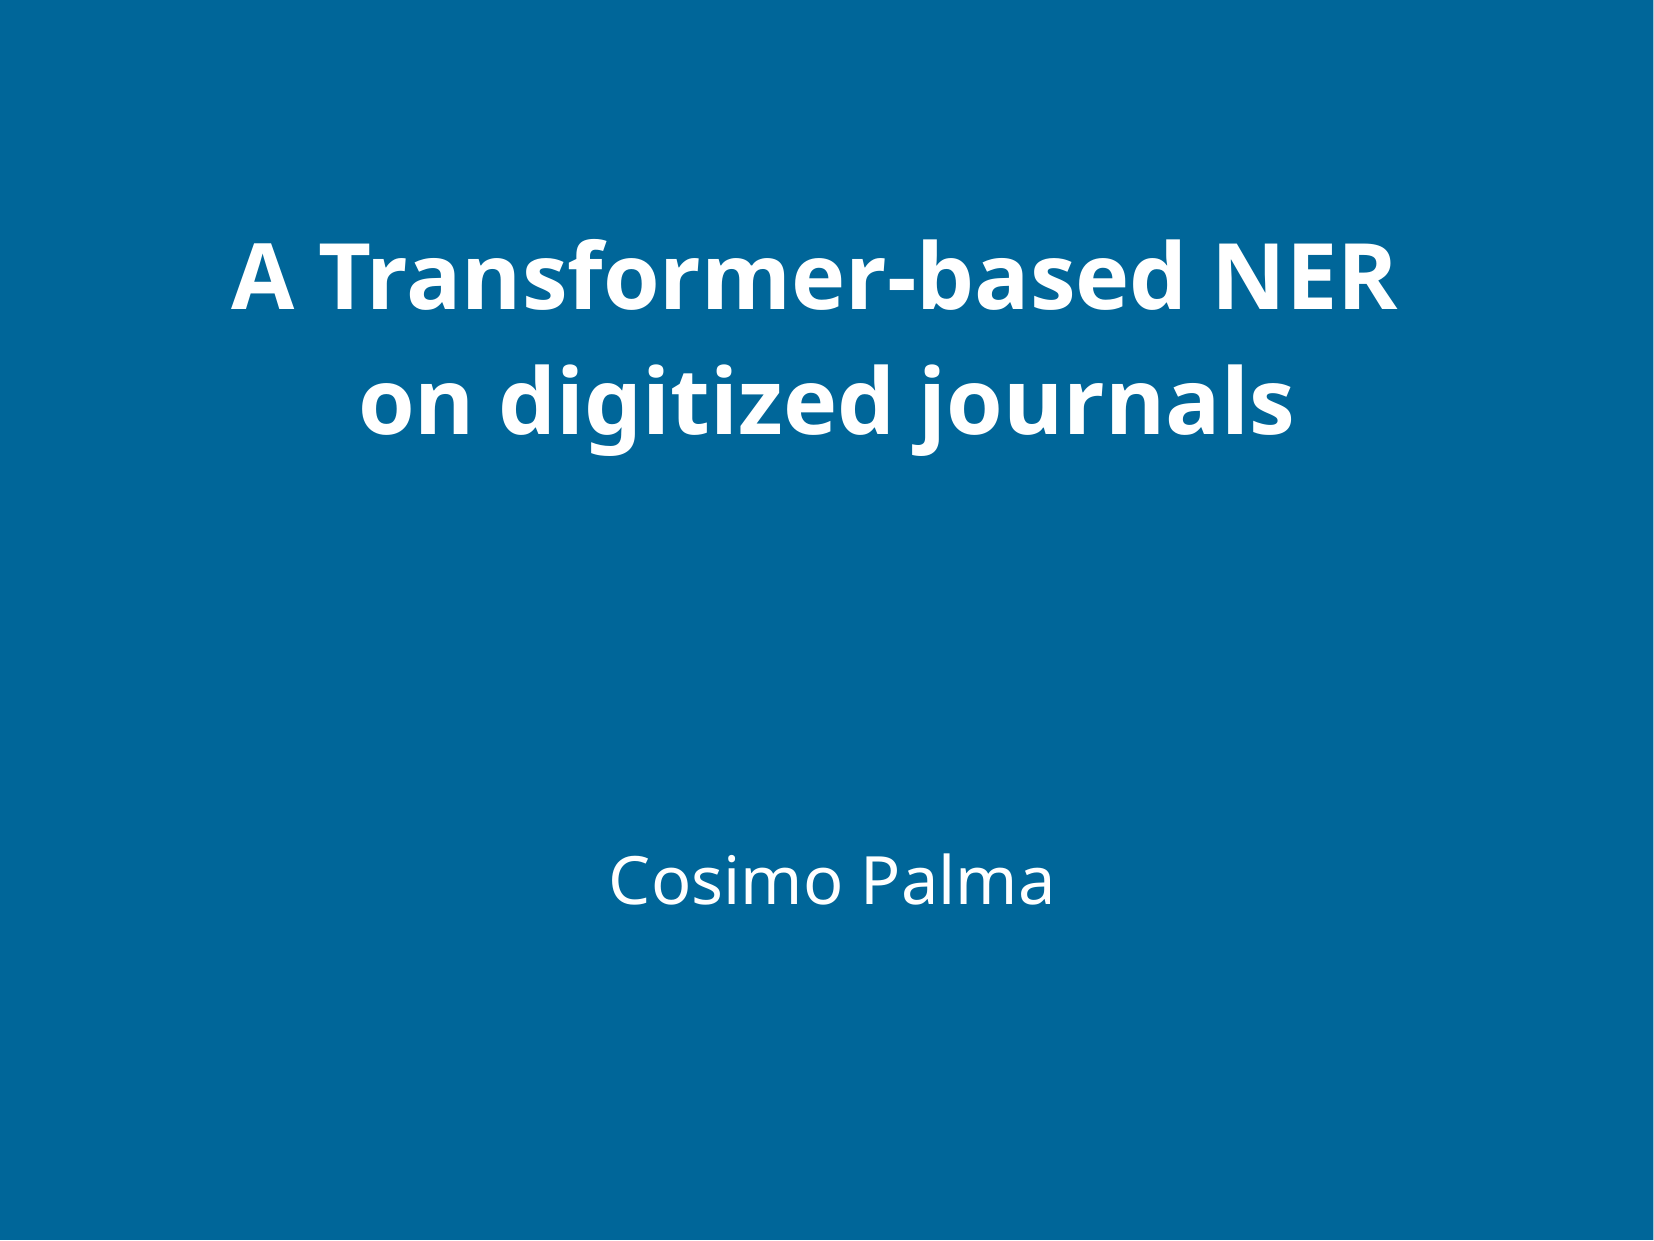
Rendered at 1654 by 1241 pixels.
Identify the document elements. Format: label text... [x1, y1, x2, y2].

subtitle Cosimo Palma [88, 333, 1577, 1152]
title A Transformer-based NER on digitized journals [82, 171, 1571, 502]
